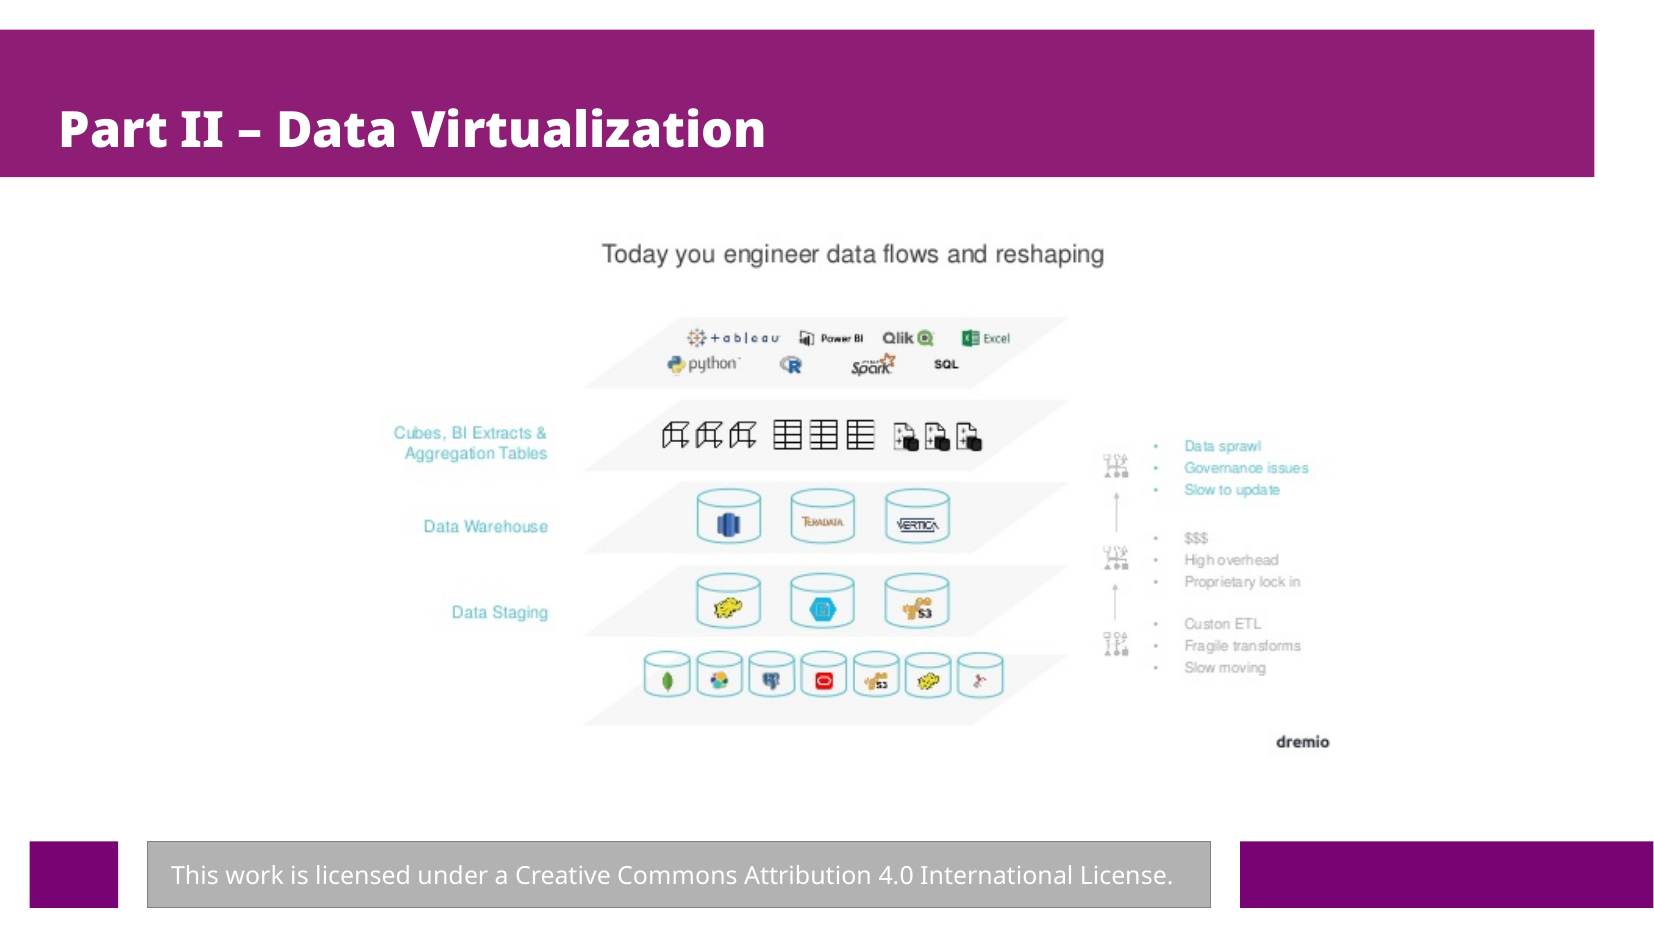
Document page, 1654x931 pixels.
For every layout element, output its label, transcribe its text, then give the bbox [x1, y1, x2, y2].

title Part II – Data Virtualization [59, 44, 1595, 163]
picture [354, 207, 1352, 768]
